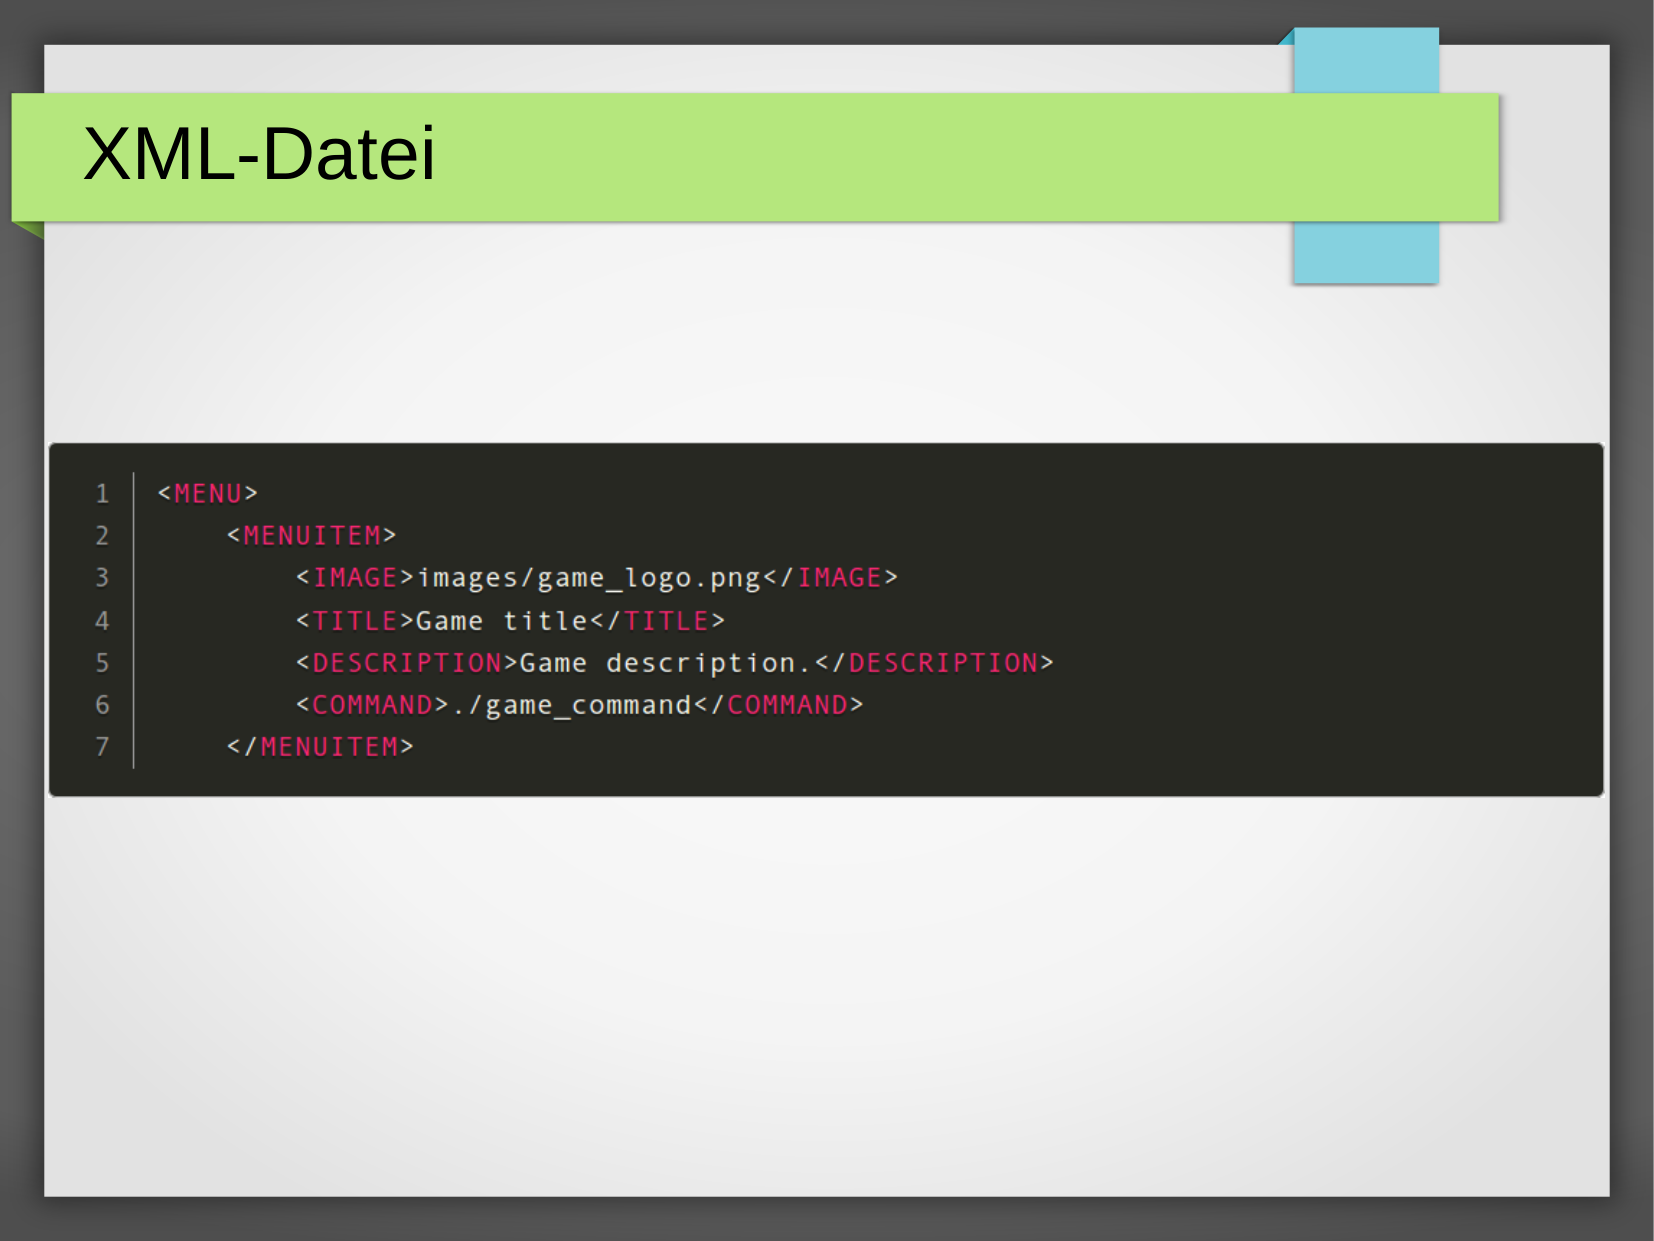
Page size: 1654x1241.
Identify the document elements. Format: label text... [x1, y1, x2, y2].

picture [0, 0, 1654, 1241]
title XML-Datei [82, 94, 1264, 213]
